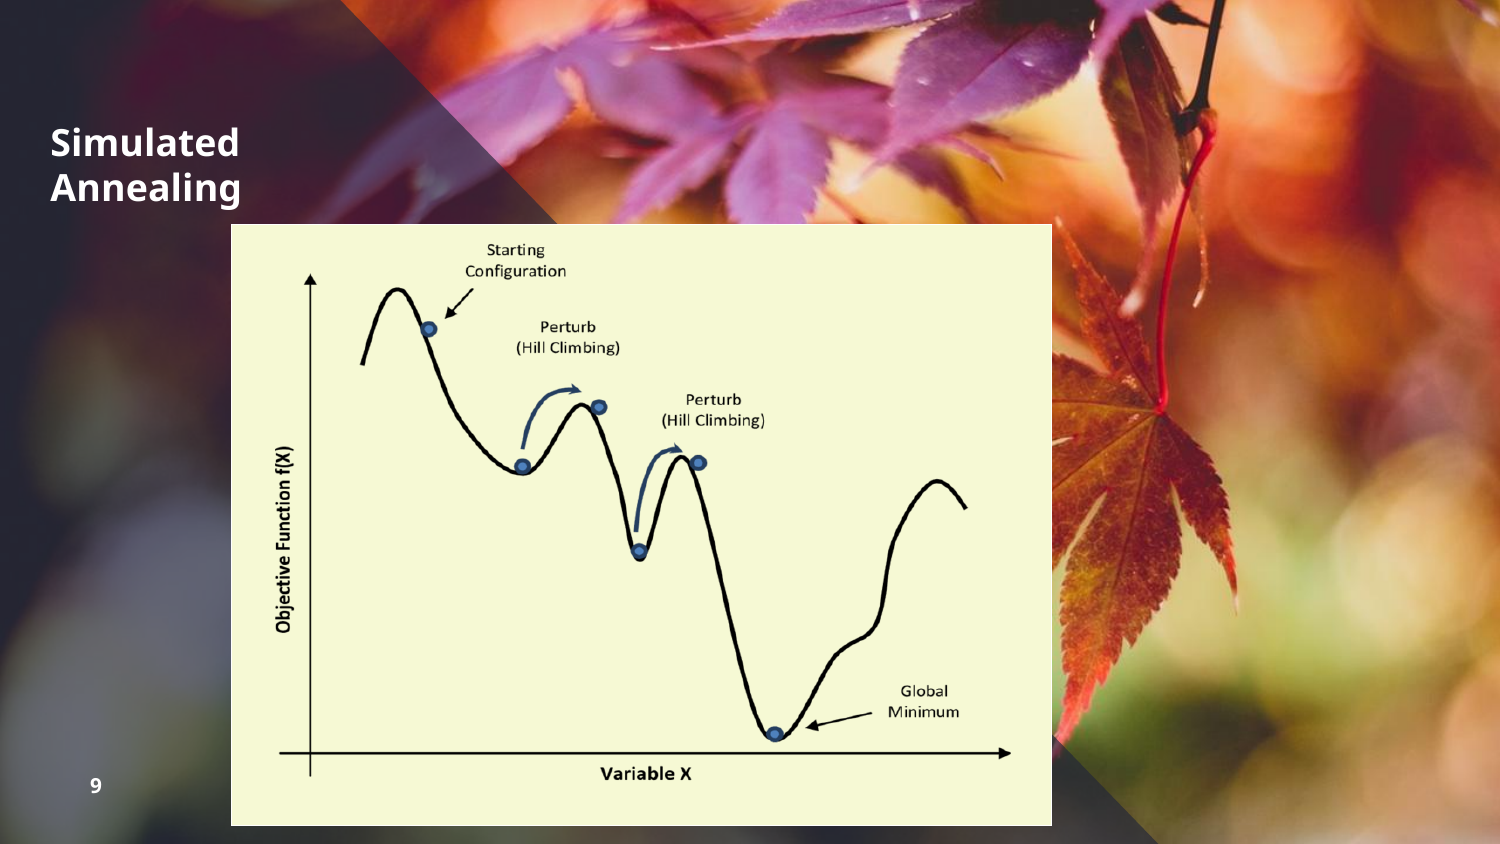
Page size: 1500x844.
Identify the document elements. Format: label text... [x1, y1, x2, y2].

slide_number <number> [75, 766, 165, 807]
picture [269, 239, 1011, 785]
title Simulated Annealing [35, 121, 427, 225]
text_box [231, 224, 1052, 826]
picture [342, 0, 1500, 844]
